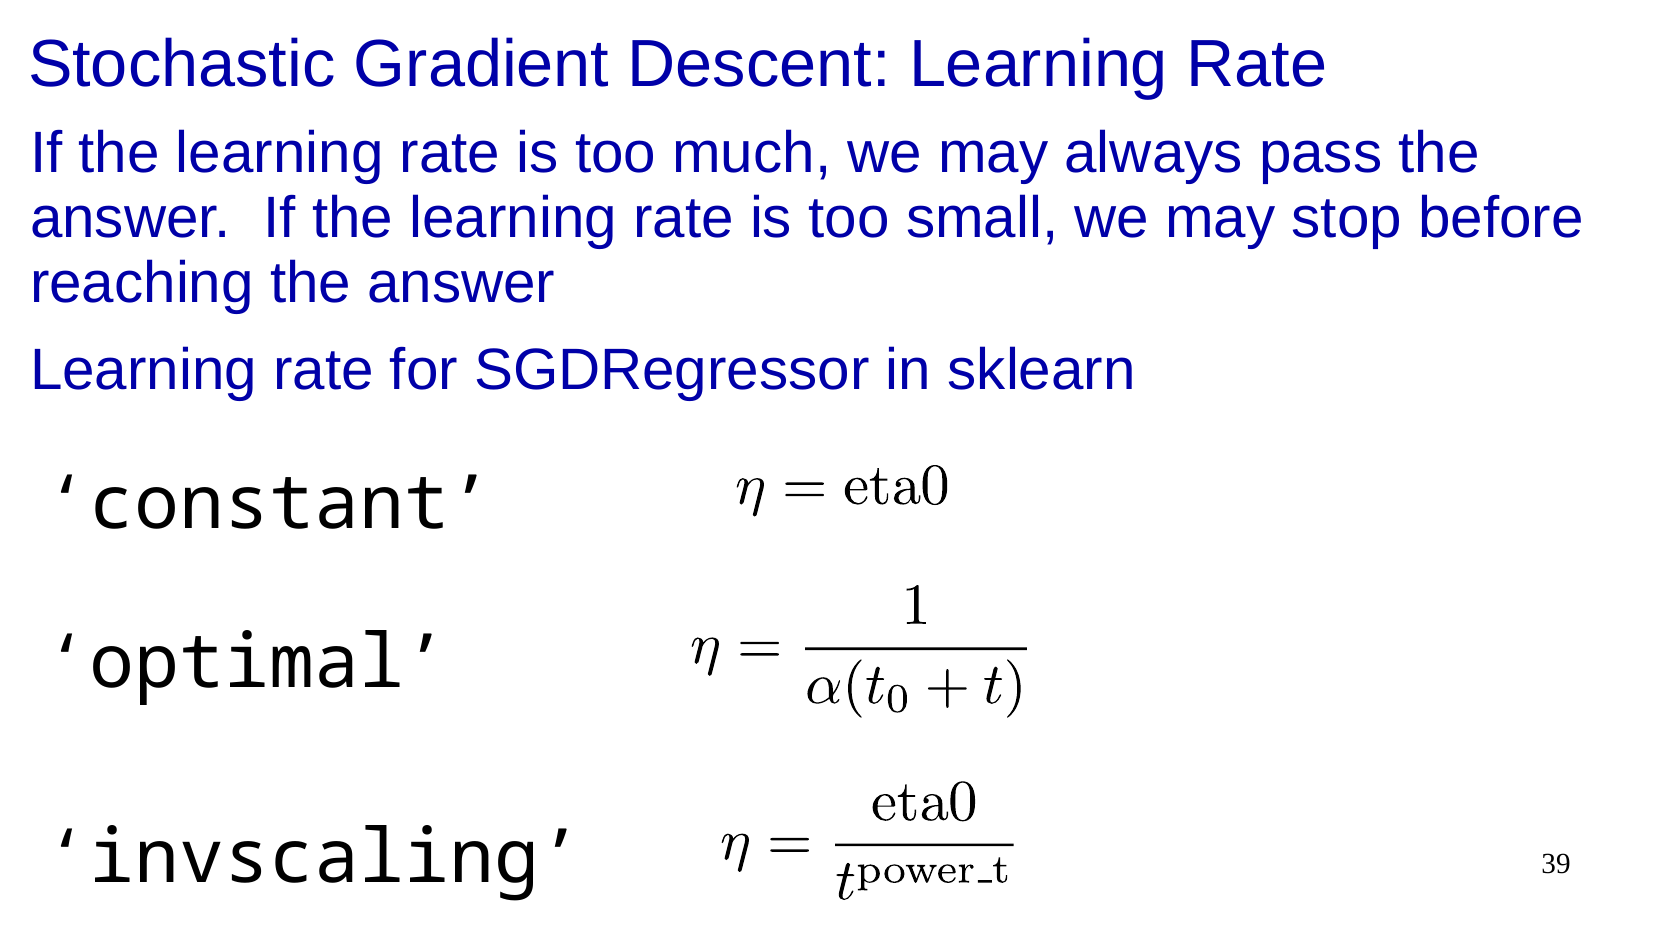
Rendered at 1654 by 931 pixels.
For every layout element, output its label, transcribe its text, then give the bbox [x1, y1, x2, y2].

list If the learning rate is too much, we may always pass the answer. If the learning rate is too small, we may stop before reaching the answer Learning rate for SGDRegressor in sklearn [30, 120, 1645, 916]
text_box ‘invscaling’ [30, 795, 631, 901]
text_box ‘constant’ [30, 441, 541, 556]
text_box [690, 585, 1027, 718]
text_box [735, 465, 950, 517]
title Stochastic Gradient Descent: Learning Rate [28, 21, 1626, 106]
text_box [720, 781, 1014, 901]
text_box ‘optimal’ [30, 600, 541, 729]
